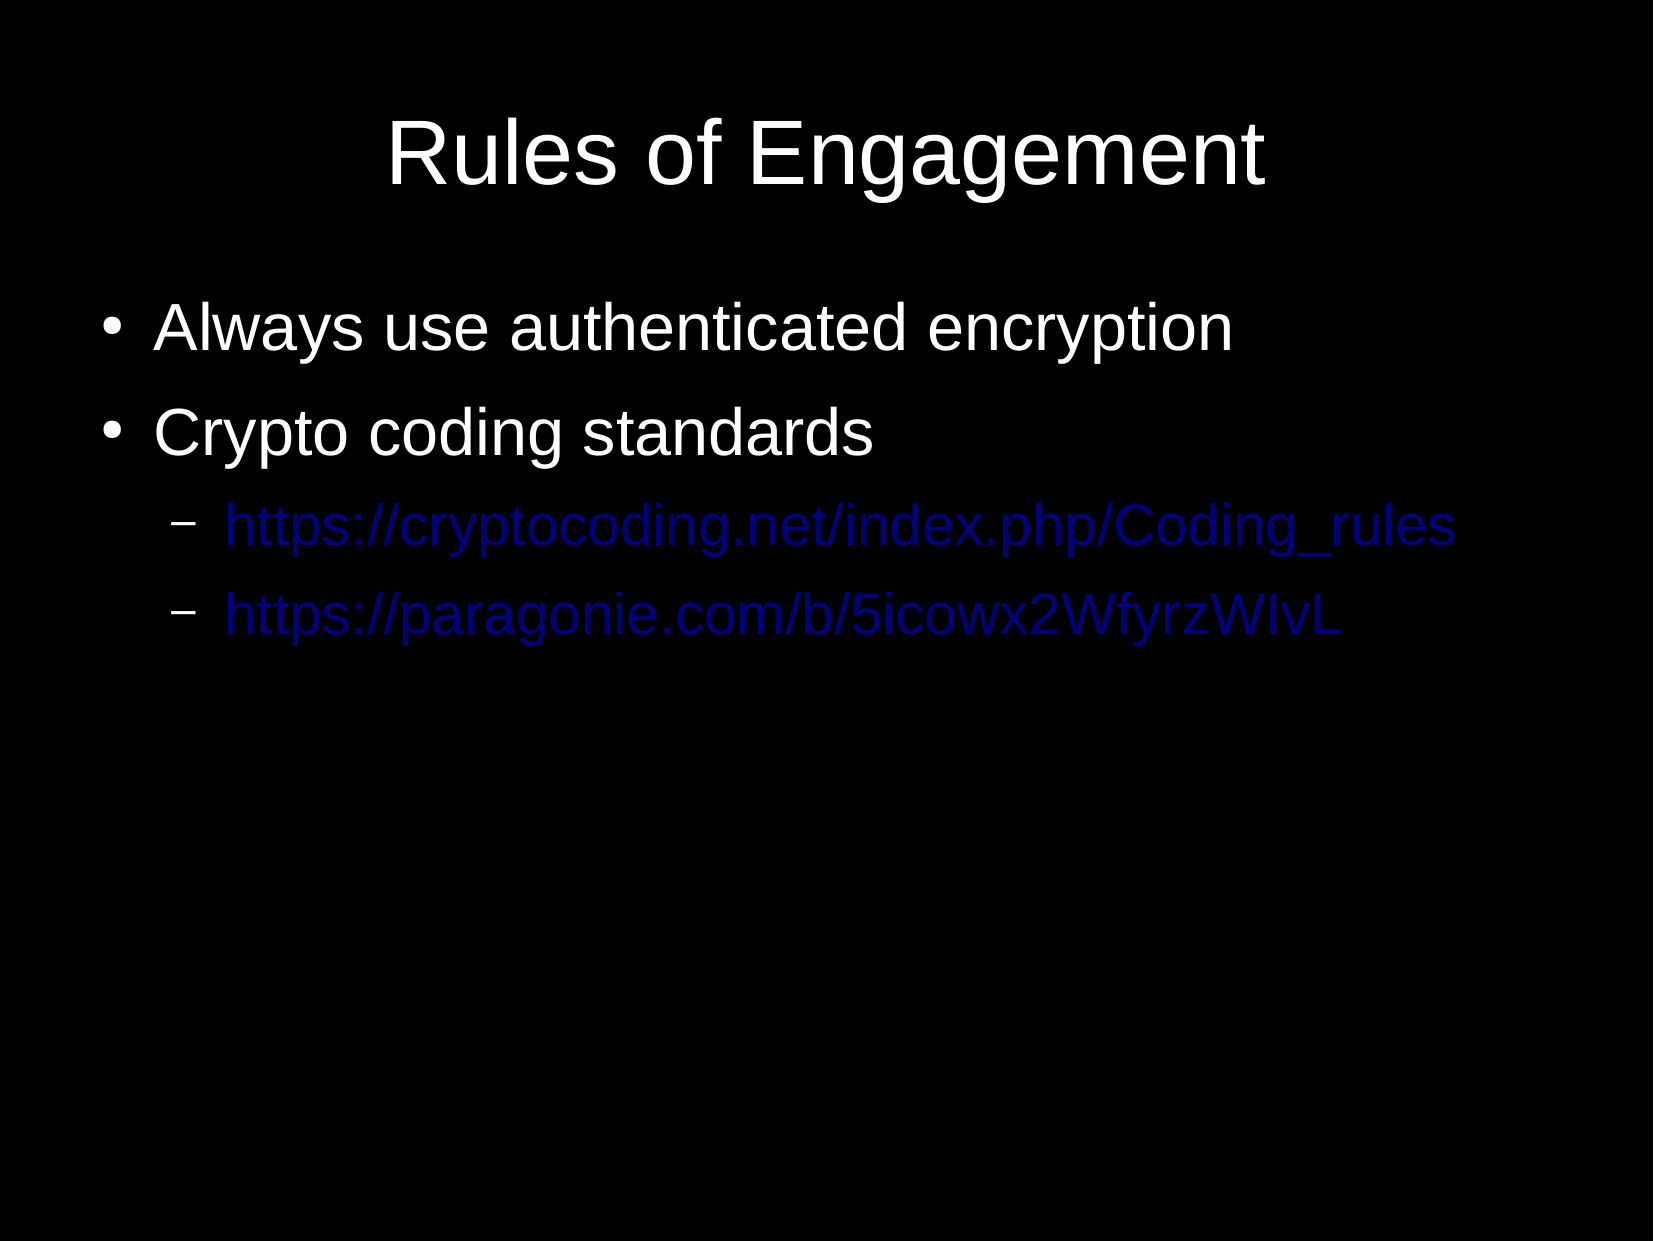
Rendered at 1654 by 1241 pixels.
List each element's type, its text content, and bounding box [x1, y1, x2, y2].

list Always use authenticated encryption Crypto coding standards https://cryptocoding.net/index.php/Coding_rules https://paragonie.com/b/5icowx2WfyrzWIvL [82, 290, 1571, 1231]
title Rules of Engagement [82, 49, 1571, 257]
